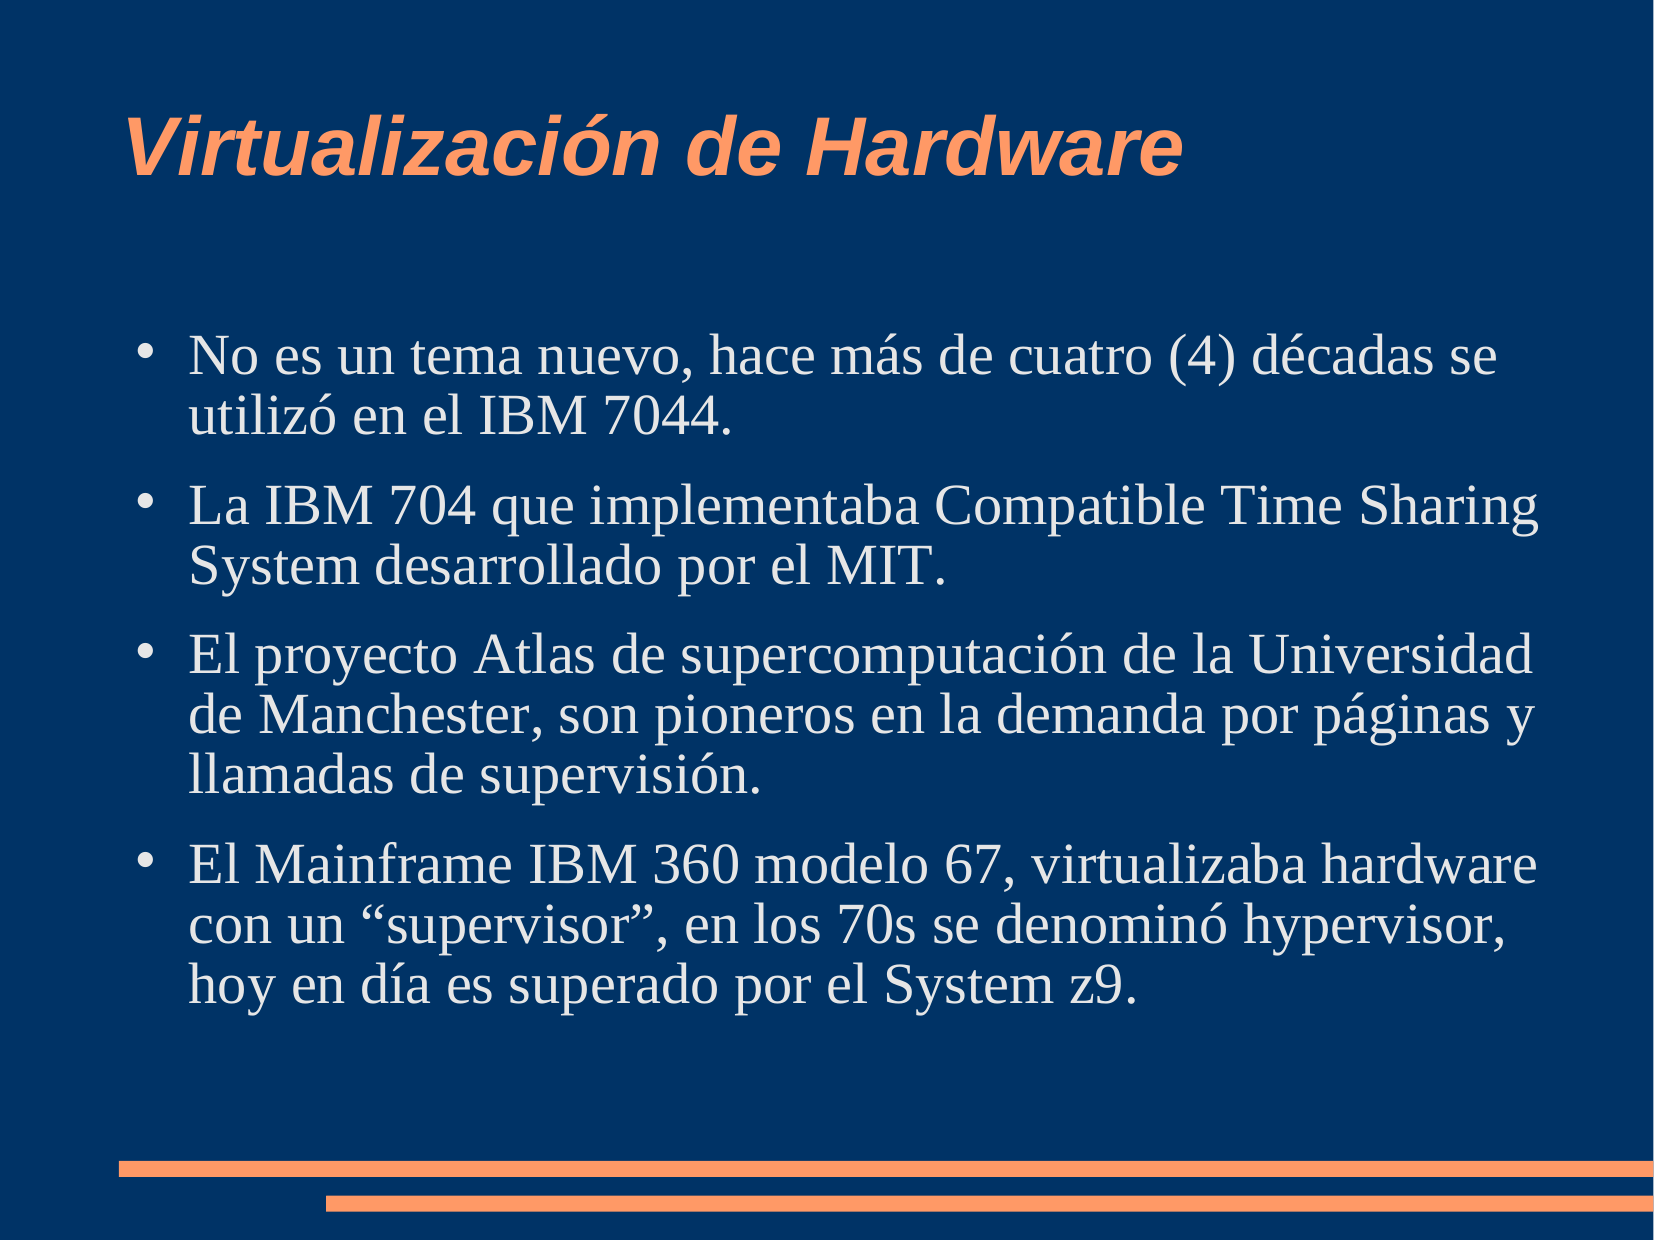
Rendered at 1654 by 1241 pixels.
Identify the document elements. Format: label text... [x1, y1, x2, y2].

title Virtualización de Hardware [121, 46, 1534, 254]
list No es un tema nuevo, hace más de cuatro (4) décadas se utilizó en el IBM 7044. La IBM 704 que implementaba Compatible Time Sharing System desarrollado por el MIT. El proyecto Atlas de supercomputación de la Universidad de Manchester, son pioneros en la demanda por páginas y llamadas de supervisión. El Mainframe IBM 360 modelo 67, virtualizaba hardware con un “supervisor”, en los 70s se denominó hypervisor, hoy en día es superado por el System z9. [118, 326, 1558, 1122]
